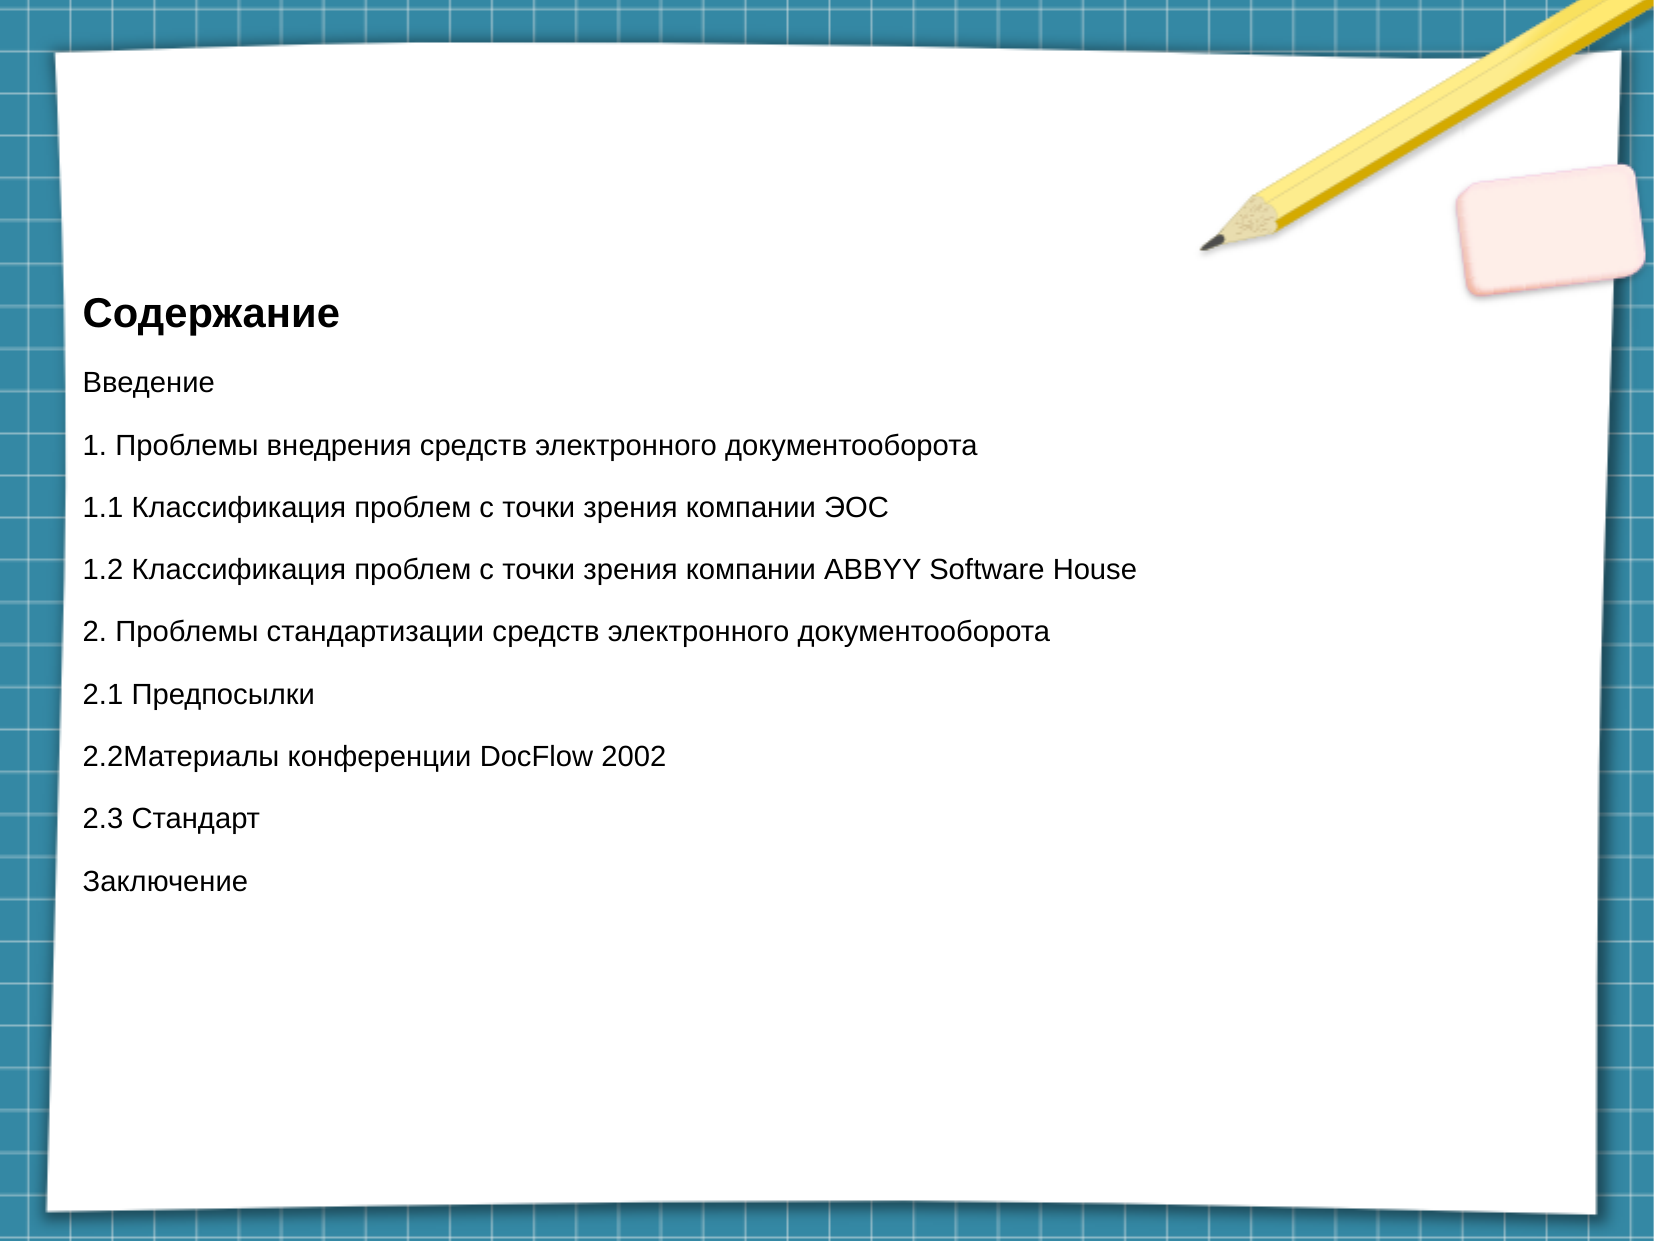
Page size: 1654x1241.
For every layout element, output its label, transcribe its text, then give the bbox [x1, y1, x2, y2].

picture [0, 0, 1654, 1241]
list Содержание Введение 1. Проблемы внедрения средств электронного документооборота 1.1 Классификация проблем с точки зрения компании ЭОС 1.2 Классификация проблем с точки зрения компании ABBYY Software House 2. Проблемы стандартизации средств электронного документооборота 2.1 Предпосылки 2.2Материалы конференции DocFlow 2002 2.3 Стандарт Заключение [82, 290, 1571, 1010]
